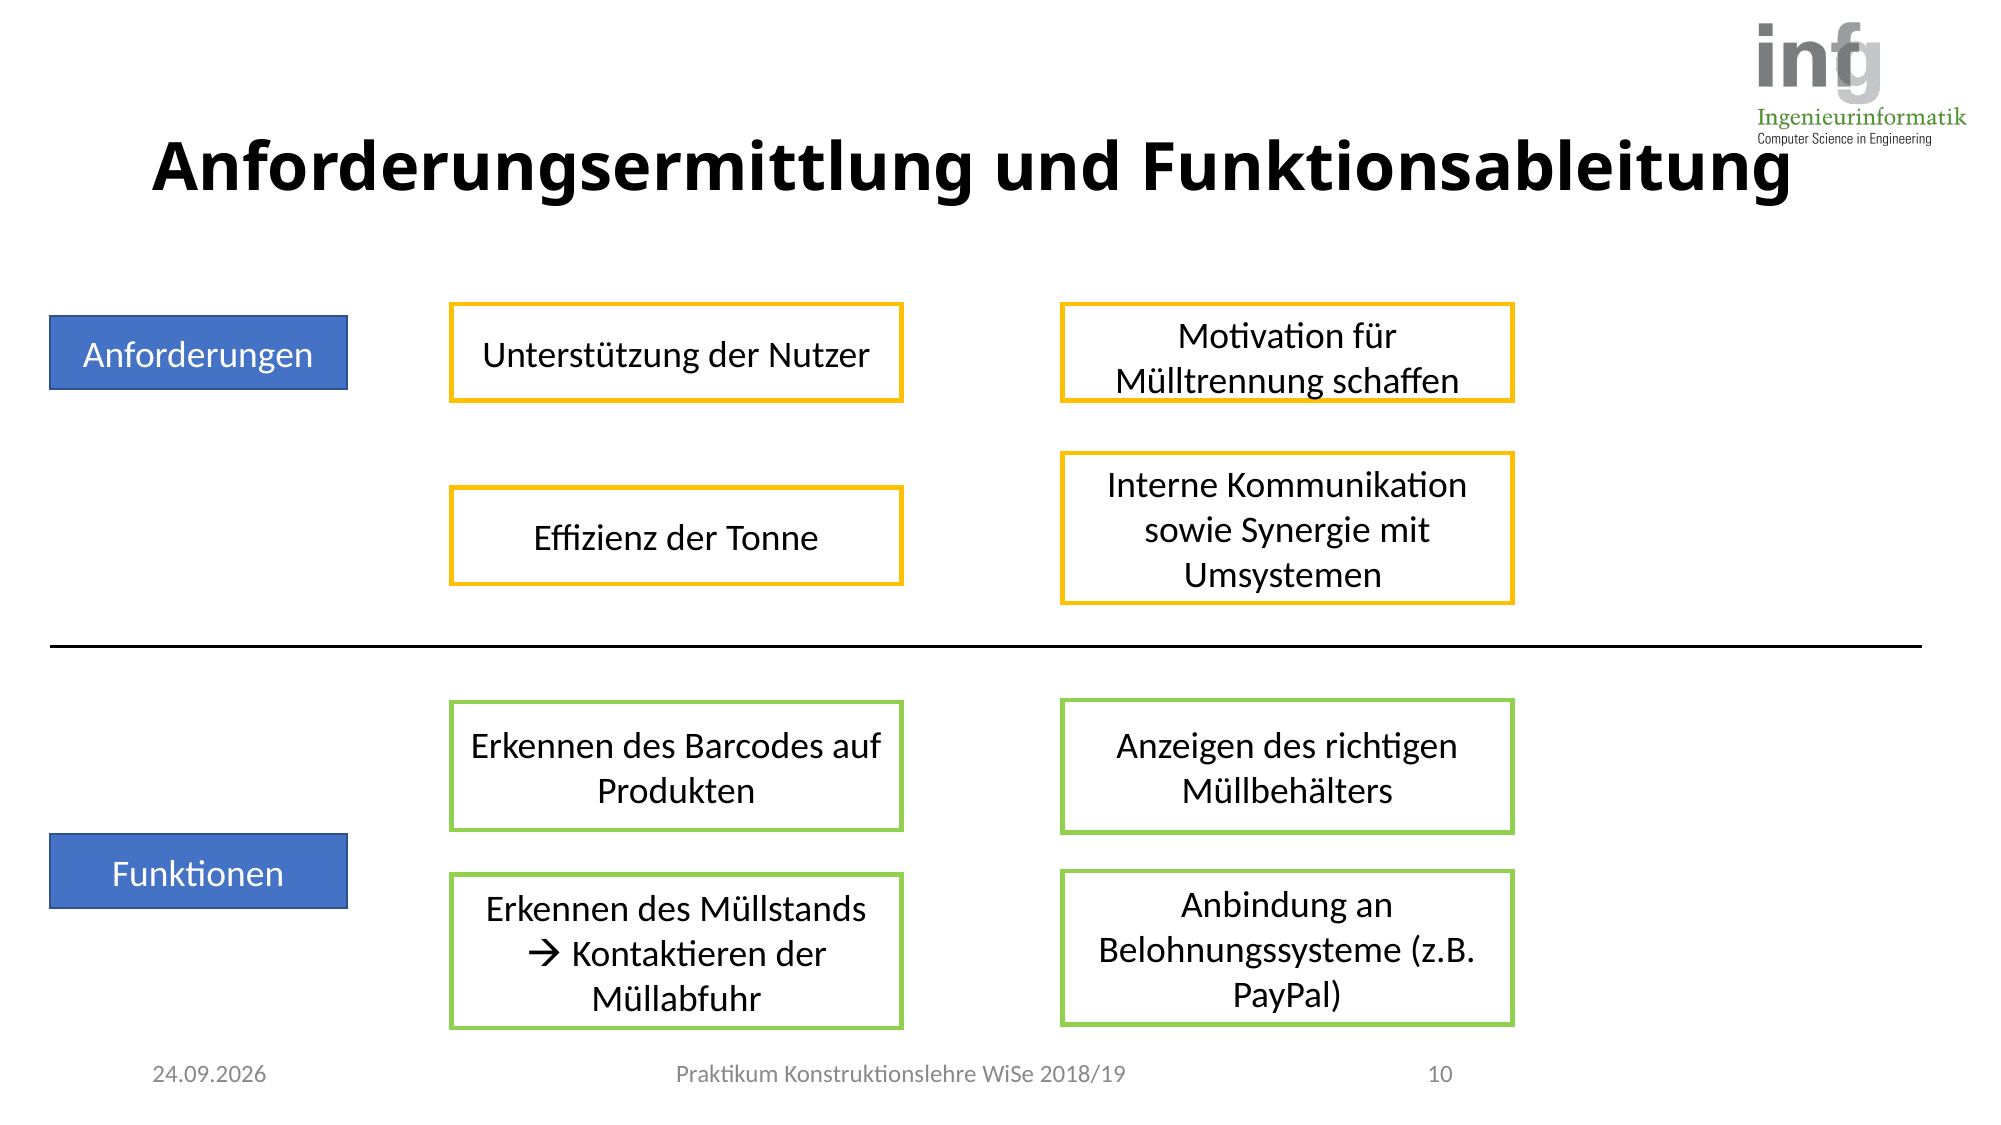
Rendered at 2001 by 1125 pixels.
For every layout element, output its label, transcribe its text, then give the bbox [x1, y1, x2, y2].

text_box Anbindung an Belohnungssysteme (z.B. PayPal) [1063, 871, 1513, 1025]
text_box Anforderungen [50, 316, 347, 389]
text_box Funktionen [50, 834, 347, 908]
text_box Erkennen des Barcodes auf Produkten [452, 702, 902, 830]
text_box Praktikum Konstruktionslehre WiSe 2018/19 [403, 1042, 1400, 1103]
text_box 10 [1412, 1042, 1863, 1103]
text_box Motivation für Mülltrennung schaffen [1063, 304, 1513, 401]
text_box Effizienz der Tonne [452, 487, 902, 584]
text_box 10.01.2019 [137, 1042, 403, 1103]
title Anforderungsermittlung und Funktionsableitung [137, 59, 1863, 278]
text_box Unterstützung der Nutzer [452, 304, 902, 401]
text_box Anzeigen des richtigen Müllbehälters [1063, 700, 1513, 832]
text_box Interne Kommunikation sowie Synergie mit Umsystemen [1063, 453, 1513, 603]
text_box Erkennen des Müllstands  Kontaktieren der Müllabfuhr [452, 875, 902, 1028]
